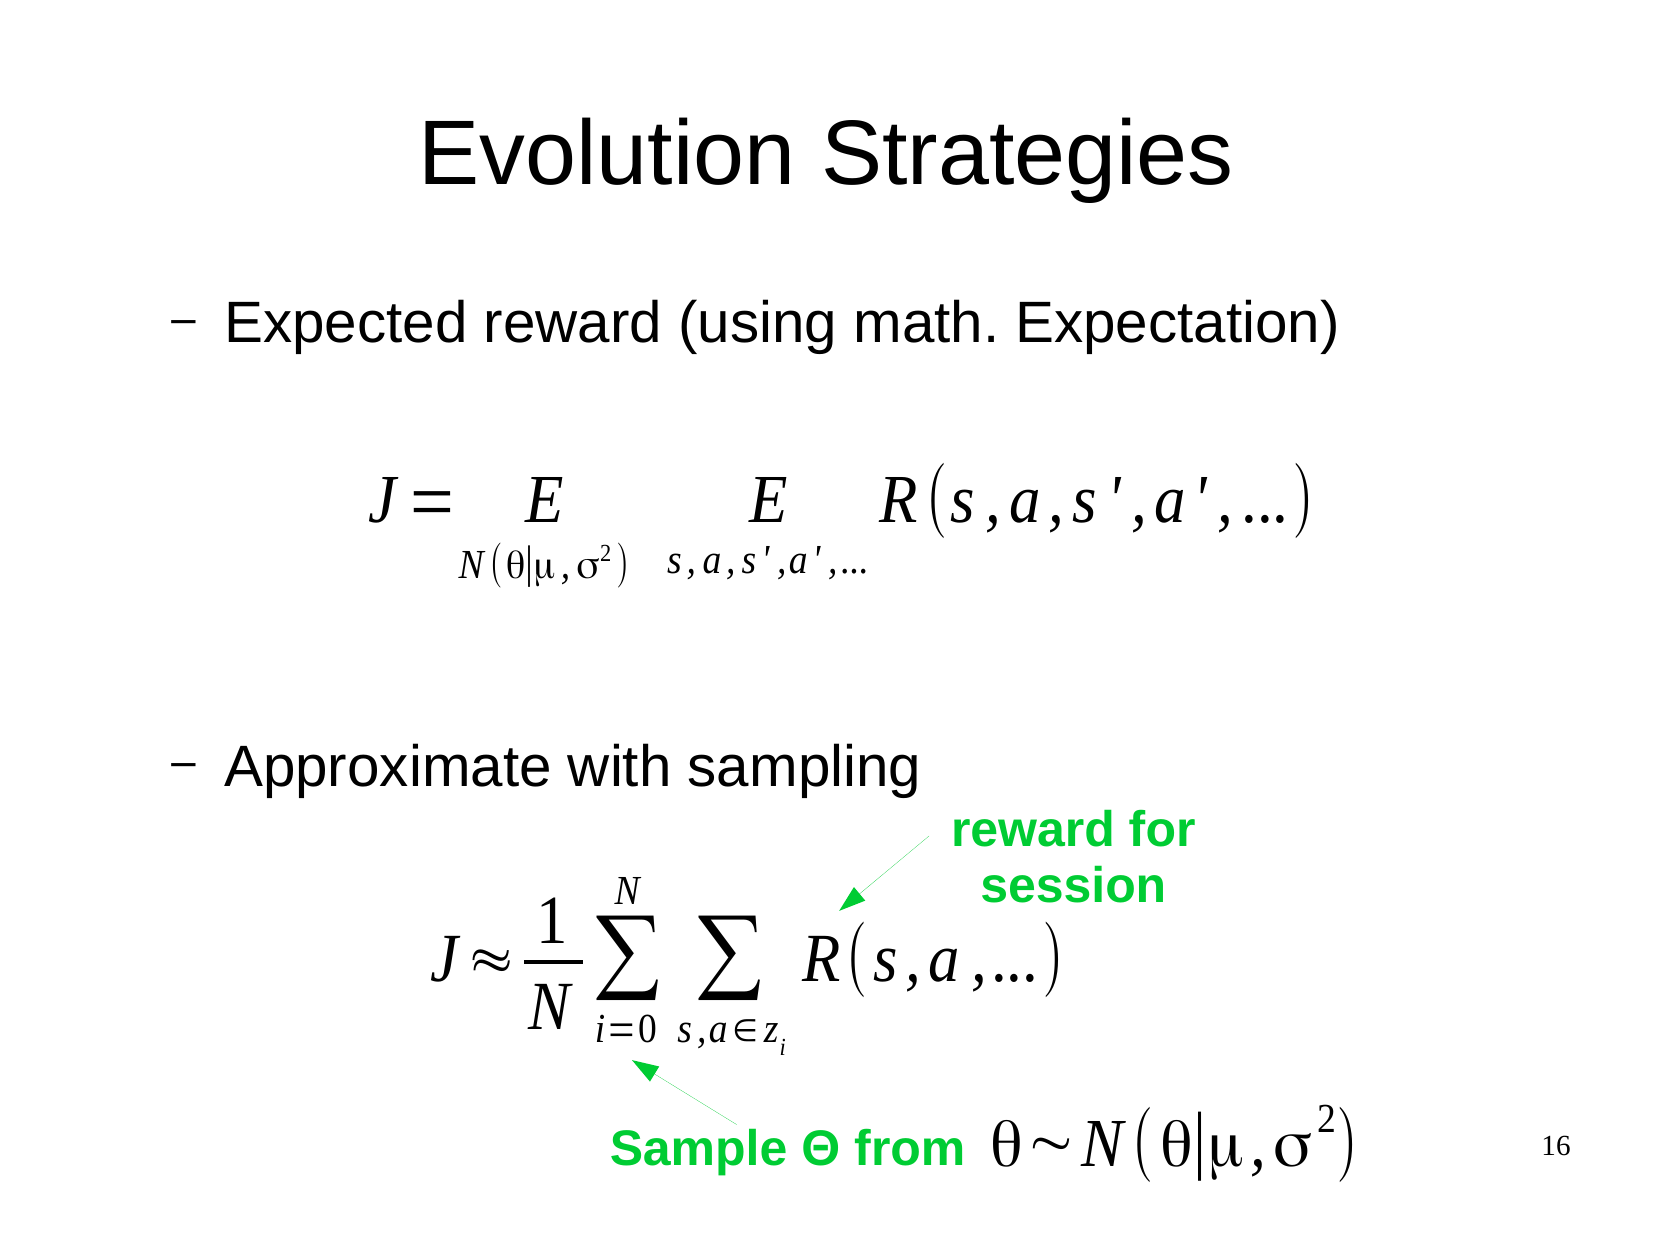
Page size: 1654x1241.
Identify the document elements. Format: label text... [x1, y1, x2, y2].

chart [975, 1093, 1375, 1186]
chart [414, 865, 1079, 1061]
text_box Sample Θ from [488, 1112, 975, 1184]
title Evolution Strategies [82, 49, 1571, 257]
list Expected reward (using math. Expectation) Approximate with sampling [82, 290, 1571, 1241]
text_box reward for session [936, 793, 1211, 922]
chart [352, 457, 1327, 592]
